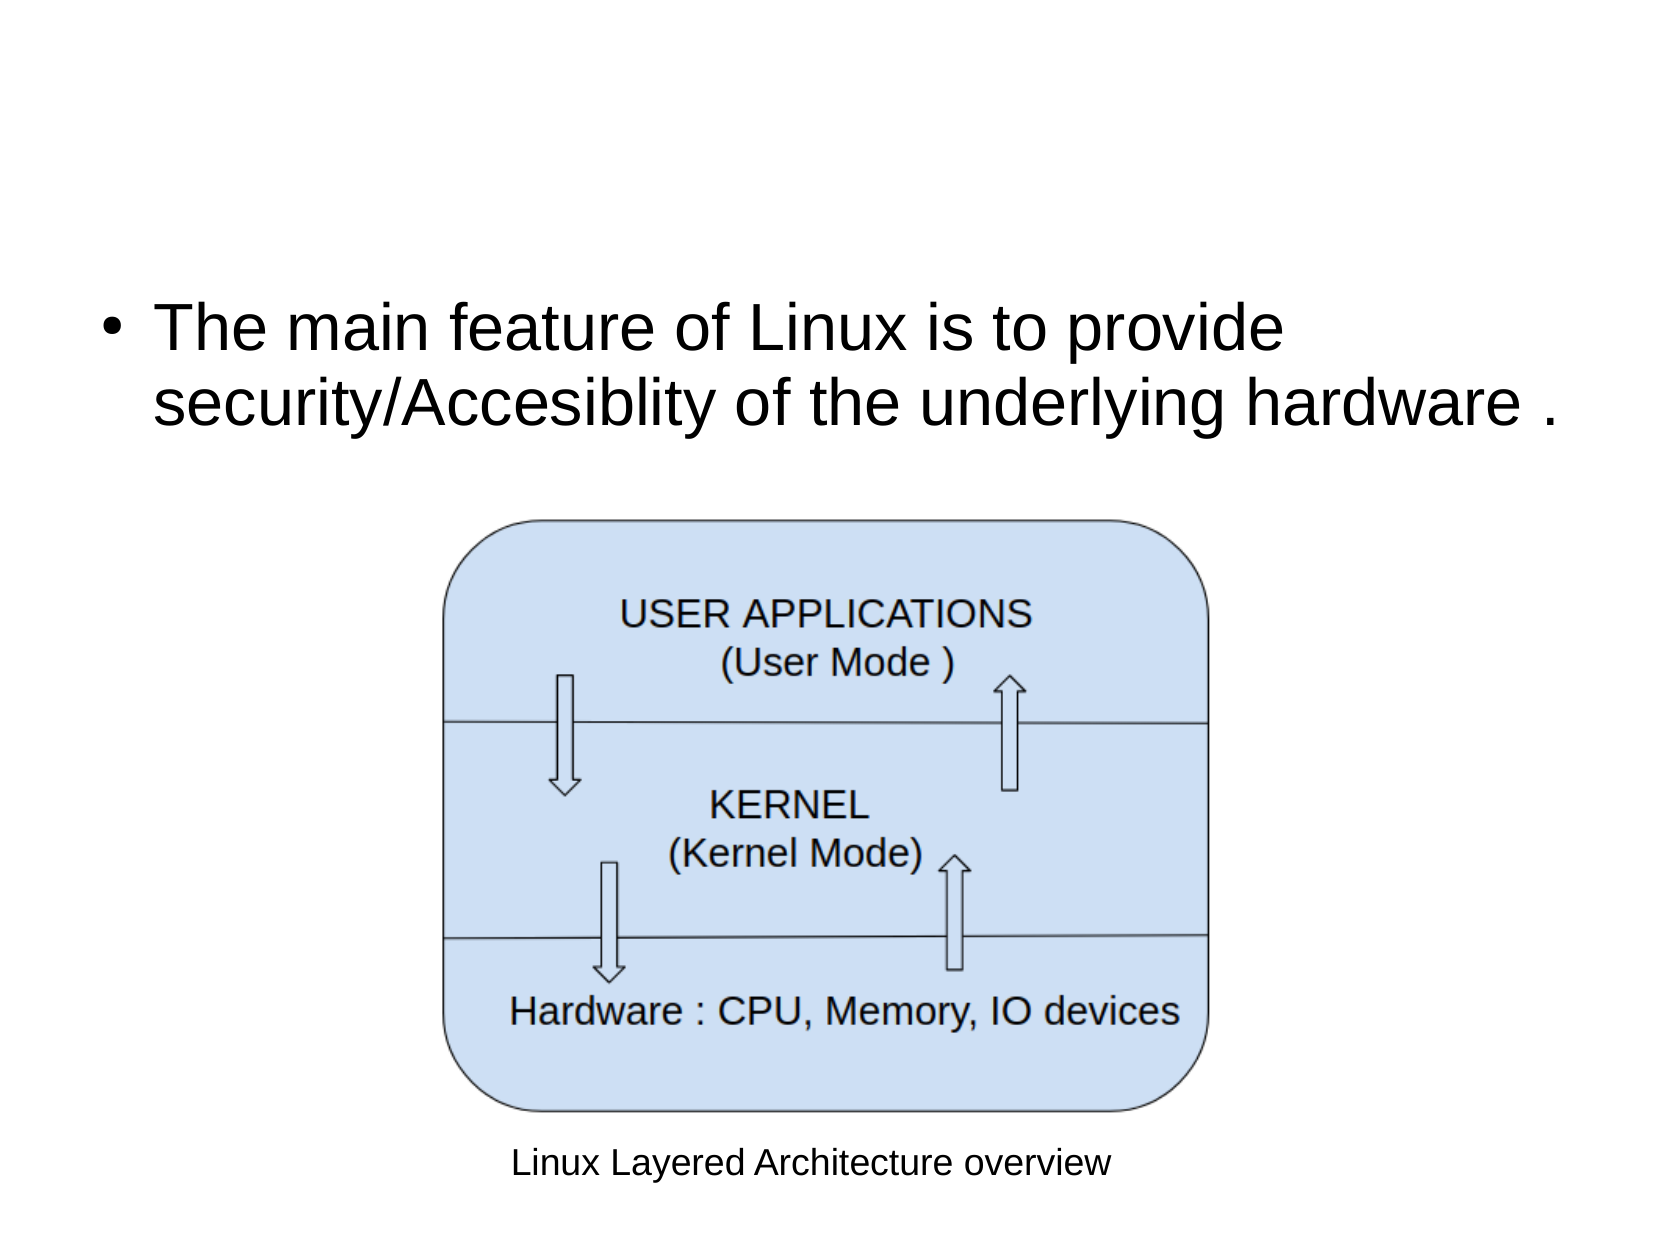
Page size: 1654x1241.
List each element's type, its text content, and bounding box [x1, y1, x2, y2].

text_box Linux Layered Architecture overview [496, 1133, 1158, 1233]
list The main feature of Linux is to provide security/Accesiblity of the underlying hardware . [82, 290, 1571, 1010]
picture [413, 501, 1233, 1123]
